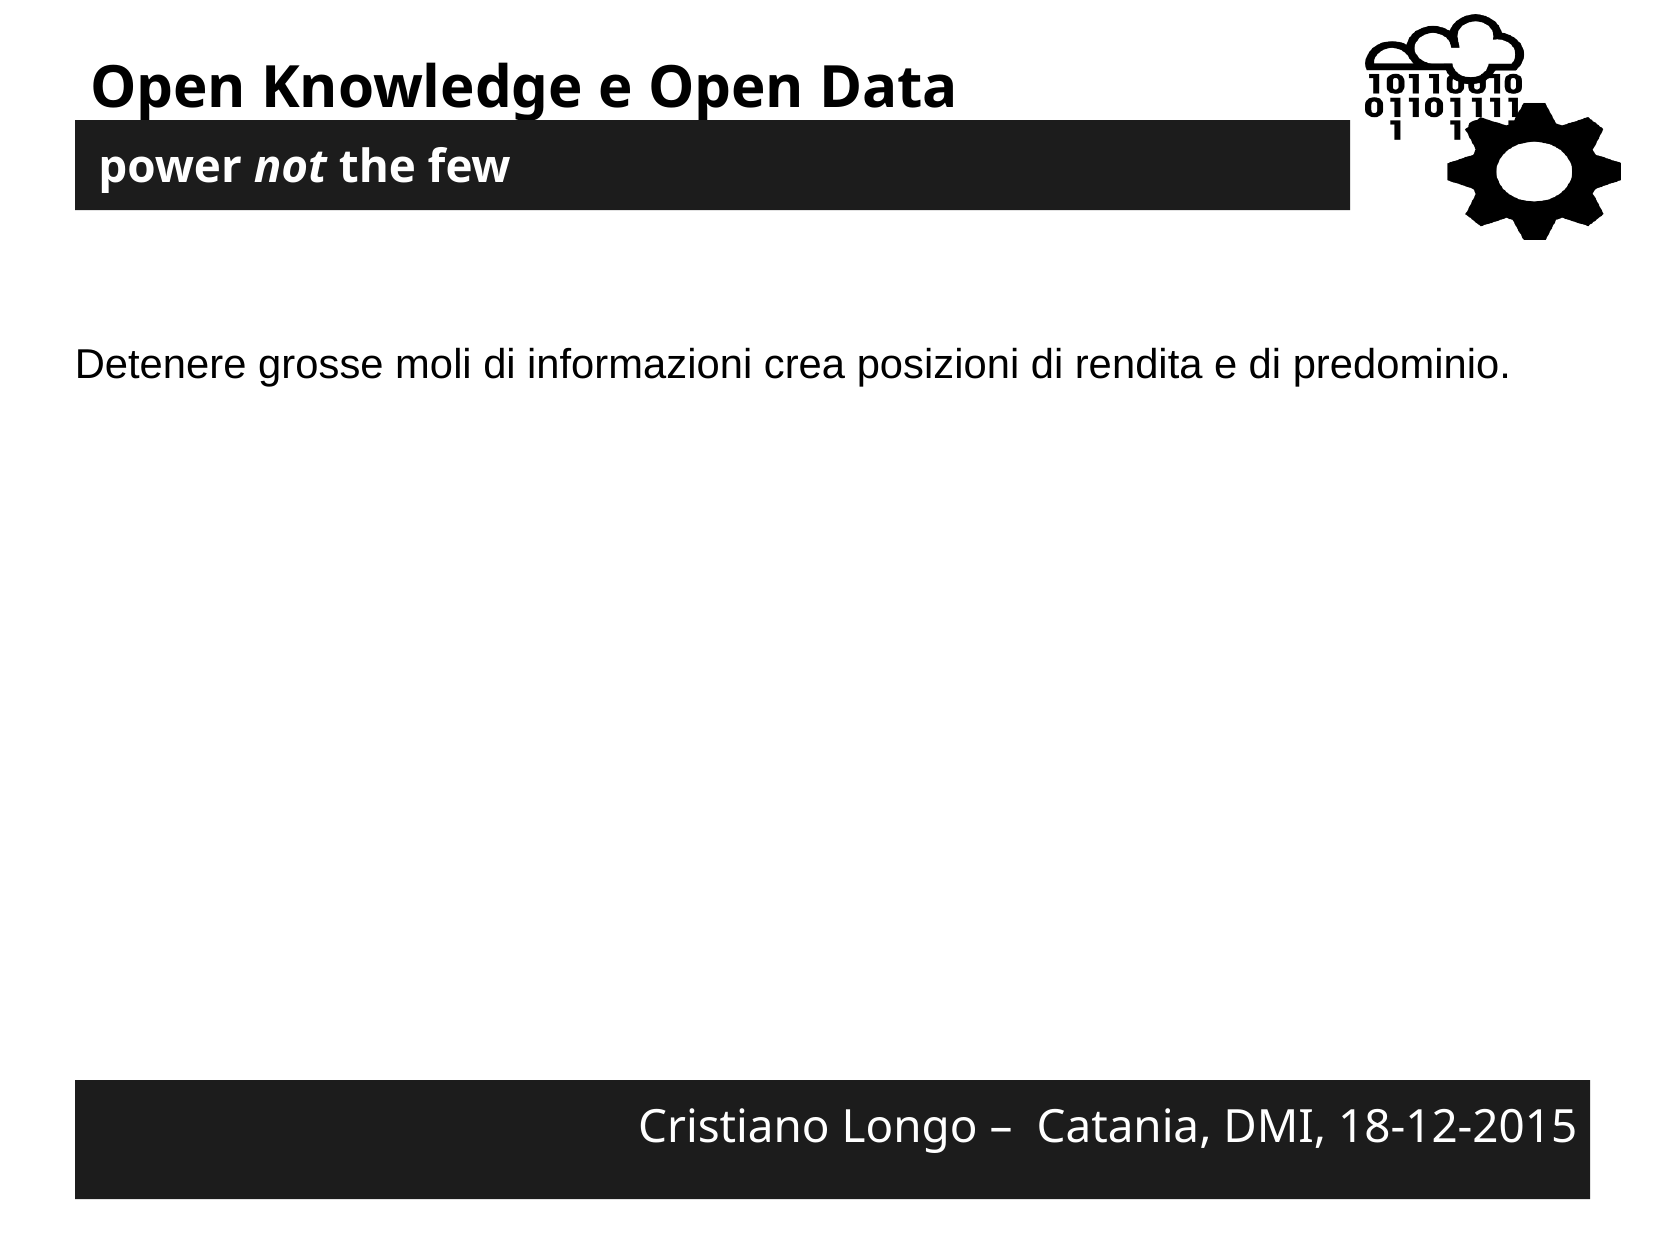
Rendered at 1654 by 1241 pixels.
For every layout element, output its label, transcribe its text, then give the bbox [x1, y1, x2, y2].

list Cristiano Longo – Catania, DMI, 18-12-2015 [75, 1080, 1591, 1200]
list power not the few [75, 120, 1351, 211]
picture [1365, 14, 1621, 241]
text_box Detenere grosse moli di informazioni crea posizioni di rendita e di predominio. [60, 333, 1546, 436]
list Open Knowledge e Open Data [75, 45, 1325, 120]
